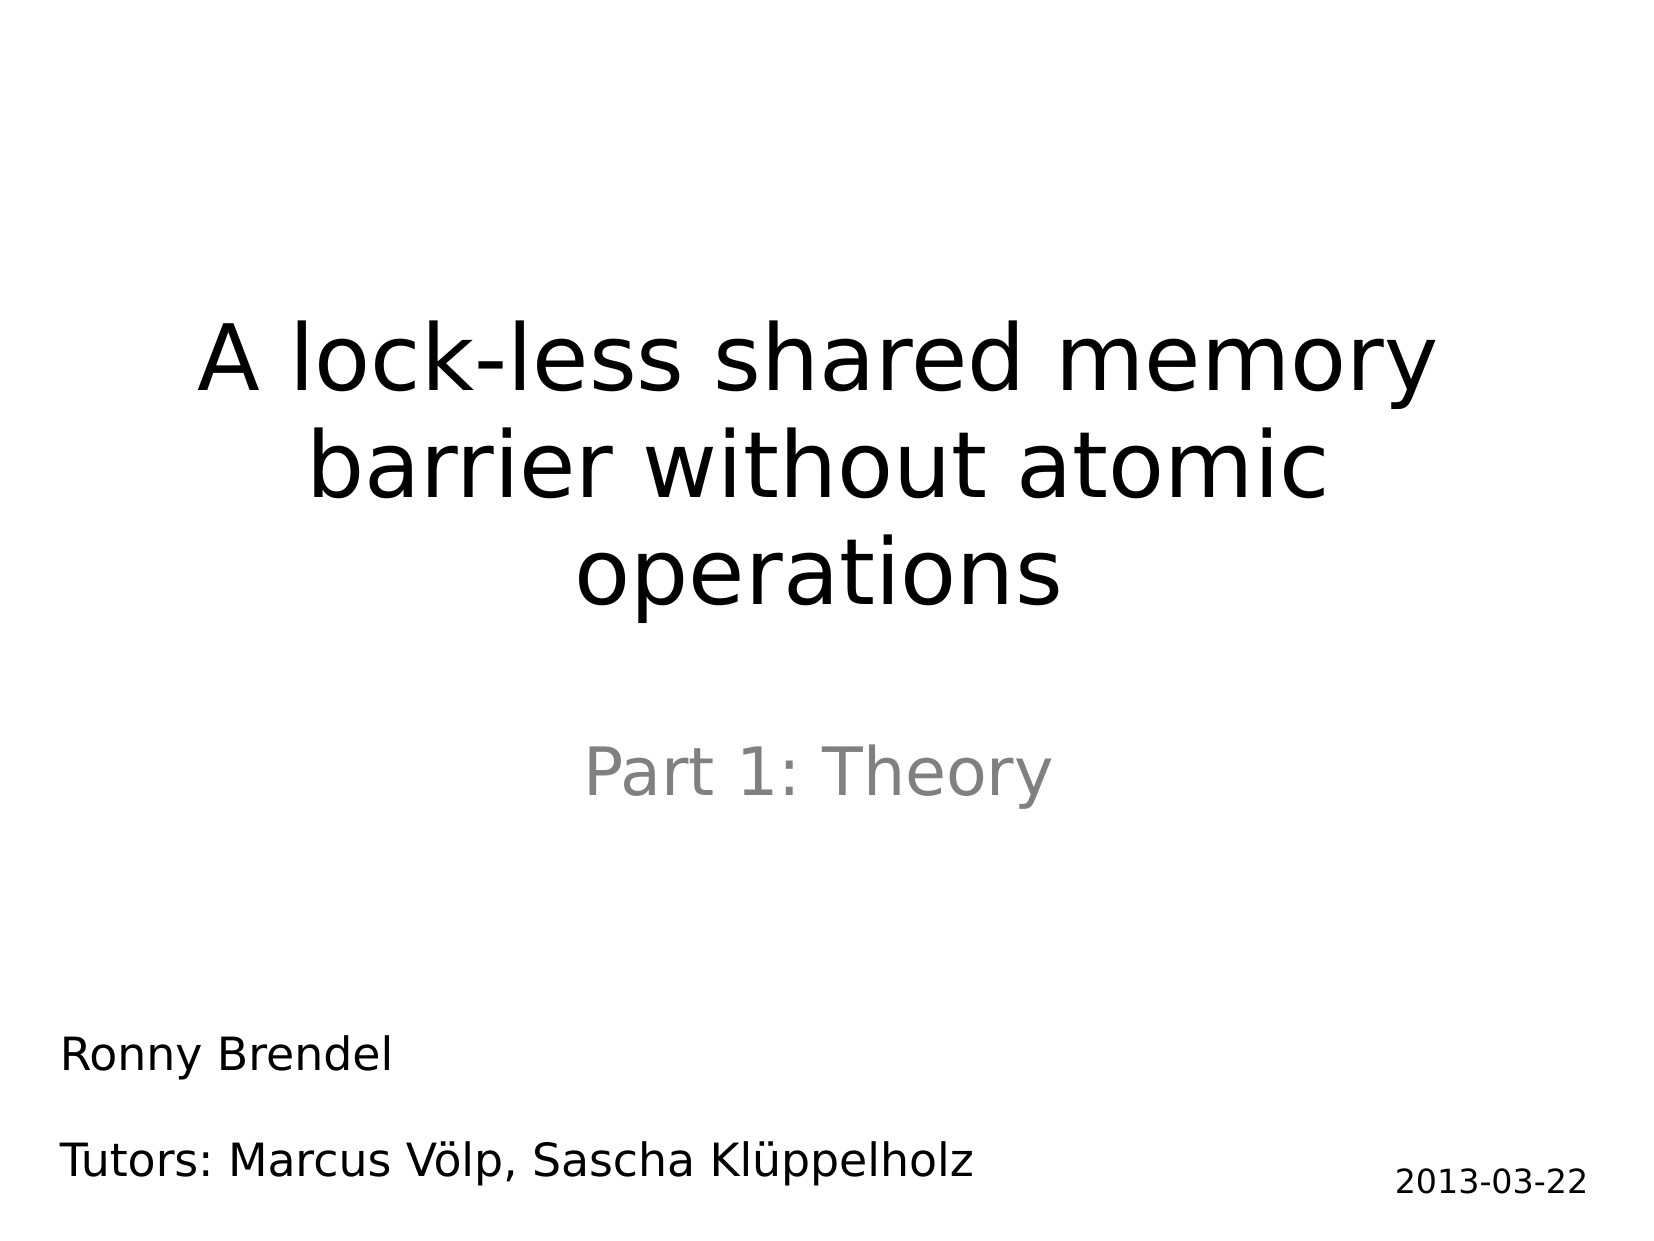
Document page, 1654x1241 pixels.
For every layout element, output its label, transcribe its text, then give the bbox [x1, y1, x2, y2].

subtitle A lock-less shared memory barrier without atomic operations Part 1: Theory [75, 186, 1563, 931]
text_box 2013-03-22 [1380, 1155, 1630, 1209]
text_box Ronny Brendel Tutors: Marcus Völp, Sascha Klüppelholz [45, 1020, 990, 1195]
